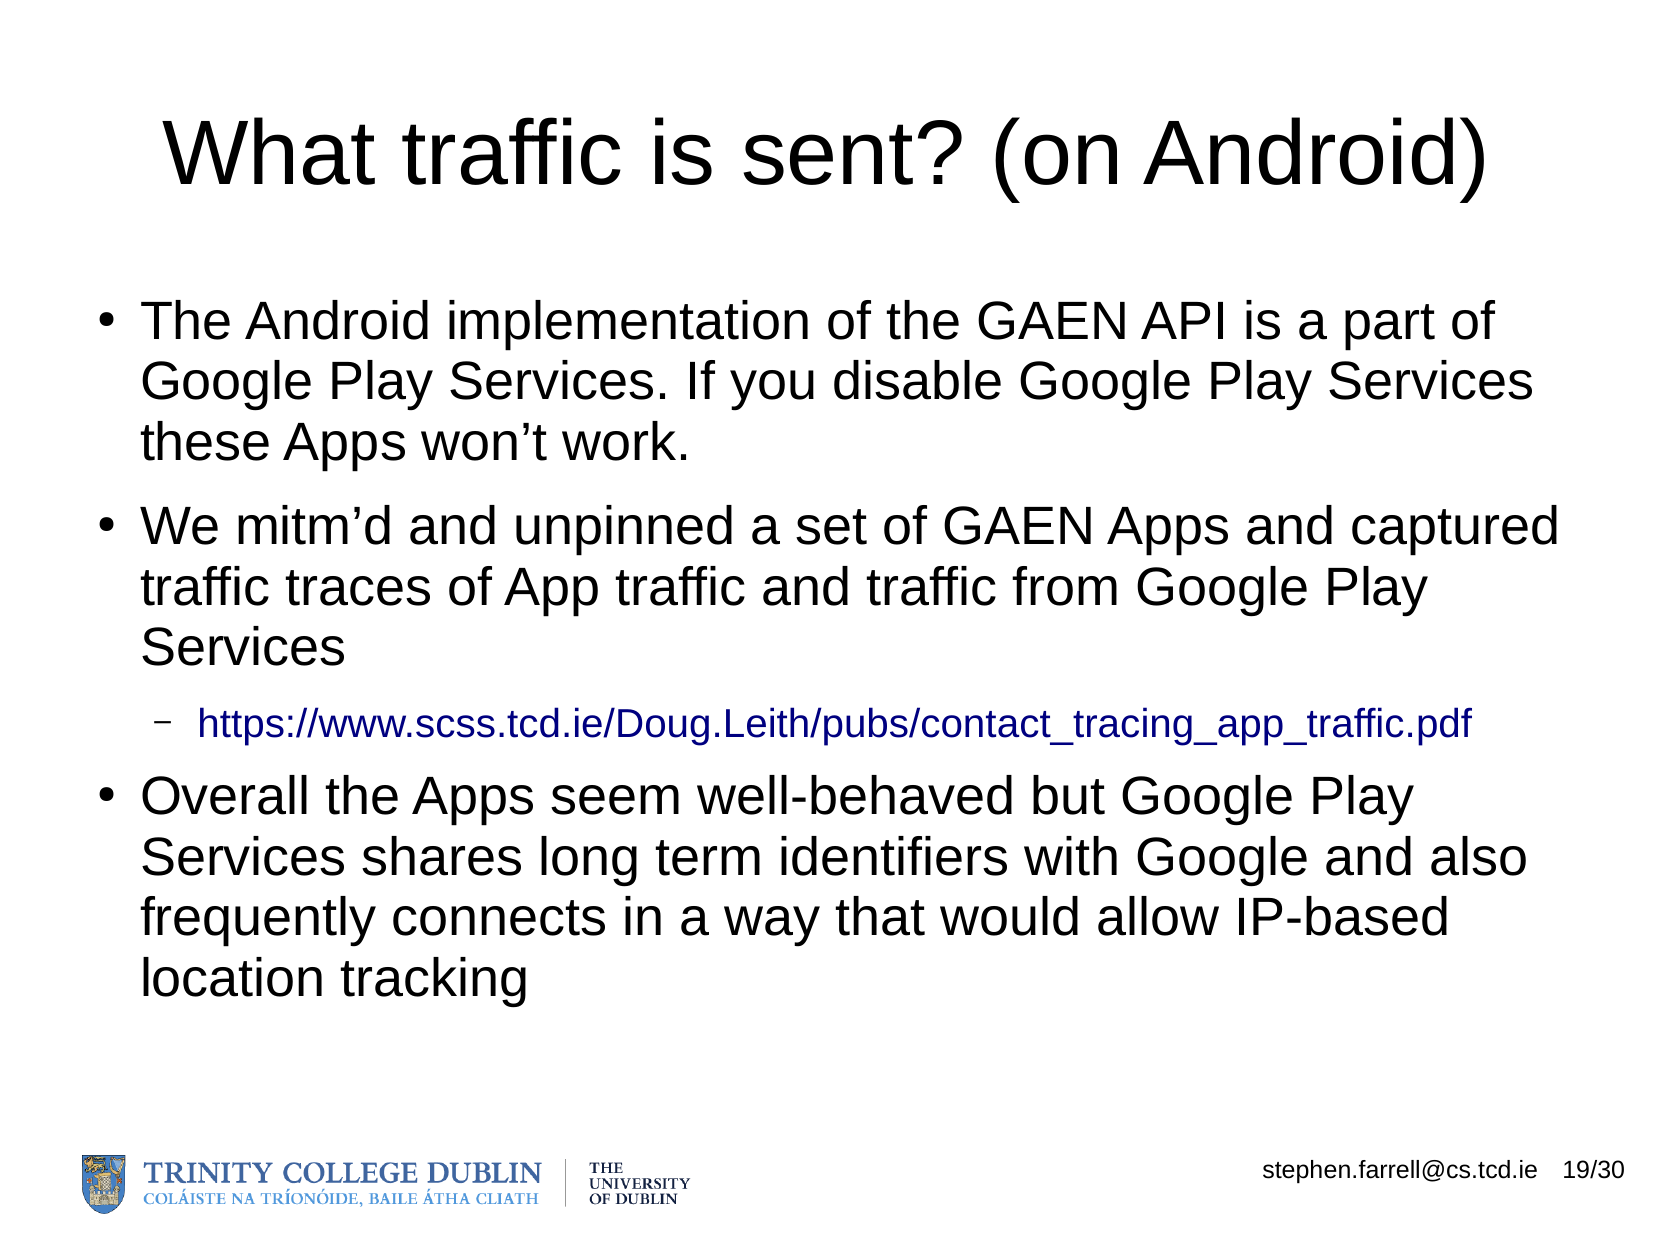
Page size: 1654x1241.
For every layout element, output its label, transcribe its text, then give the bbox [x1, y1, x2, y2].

list The Android implementation of the GAEN API is a part of Google Play Services. If you disable Google Play Services these Apps won’t work. We mitm’d and unpinned a set of GAEN Apps and captured traffic traces of App traffic and traffic from Google Play Services https://www.scss.tcd.ie/Doug.Leith/pubs/contact_tracing_app_traffic.pdf Overall the Apps seem well-behaved but Google Play Services shares long term identifiers with Google and also frequently connects in a way that would allow IP-based location tracking [82, 290, 1571, 1010]
picture [82, 1155, 694, 1214]
title What traffic is sent? (on Android) [82, 49, 1571, 257]
